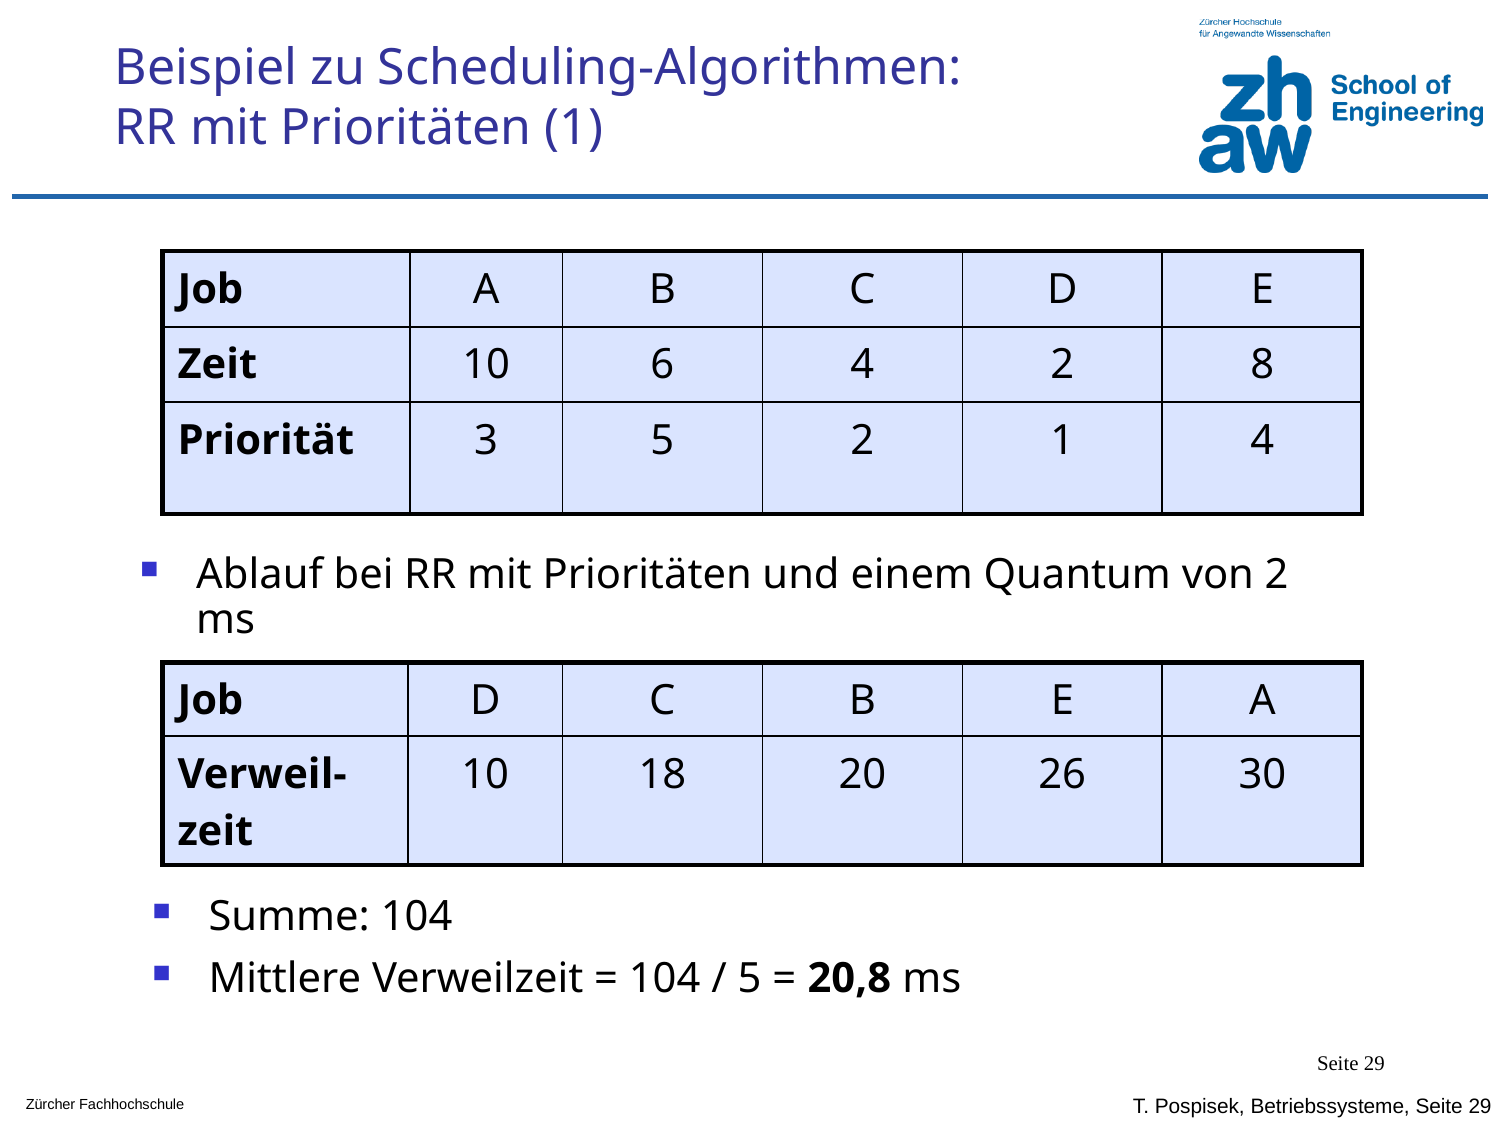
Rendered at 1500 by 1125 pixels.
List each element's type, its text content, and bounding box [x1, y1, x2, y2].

table_header D [409, 665, 562, 735]
table_cell 4 [1163, 403, 1360, 512]
title Beispiel zu Scheduling-Algorithmen: RR mit Prioritäten (1) [99, 50, 1379, 163]
table_cell 30 [1163, 737, 1360, 863]
table_cell 2 [963, 328, 1161, 401]
table_cell Verweil-zeit [165, 737, 407, 863]
table_header B [763, 665, 962, 735]
table_cell 1 [963, 403, 1161, 512]
table_cell 4 [763, 328, 962, 401]
table_cell 20 [763, 737, 962, 863]
table_header Job [165, 665, 407, 735]
table_cell 10 [411, 328, 562, 401]
table_cell 2 [763, 403, 962, 512]
table_cell 18 [563, 737, 762, 863]
picture [1199, 19, 1483, 173]
table_header C [763, 253, 962, 326]
table_header E [1163, 253, 1360, 326]
table_cell 3 [411, 403, 562, 512]
table_cell 26 [963, 737, 1161, 863]
table_cell Priorität [165, 403, 409, 512]
text_box Summe: 104 Mittlere Verweilzeit = 104 / 5 = 20,8 ms [137, 887, 1375, 950]
text_box Seite <number> [1087, 1024, 1400, 1100]
table_header D [963, 253, 1161, 326]
list Ablauf bei RR mit Prioritäten und einem Quantum von 2 ms [125, 545, 1363, 608]
table_header C [563, 665, 762, 735]
table_header A [411, 253, 562, 326]
table_header Job [165, 253, 409, 326]
table_cell 10 [409, 737, 562, 863]
table_cell 5 [563, 403, 762, 512]
table_header B [563, 253, 762, 326]
table_cell Zeit [165, 328, 409, 401]
table_cell 8 [1163, 328, 1360, 401]
table_cell 6 [563, 328, 762, 401]
table_header A [1163, 665, 1360, 735]
table_header E [963, 665, 1161, 735]
